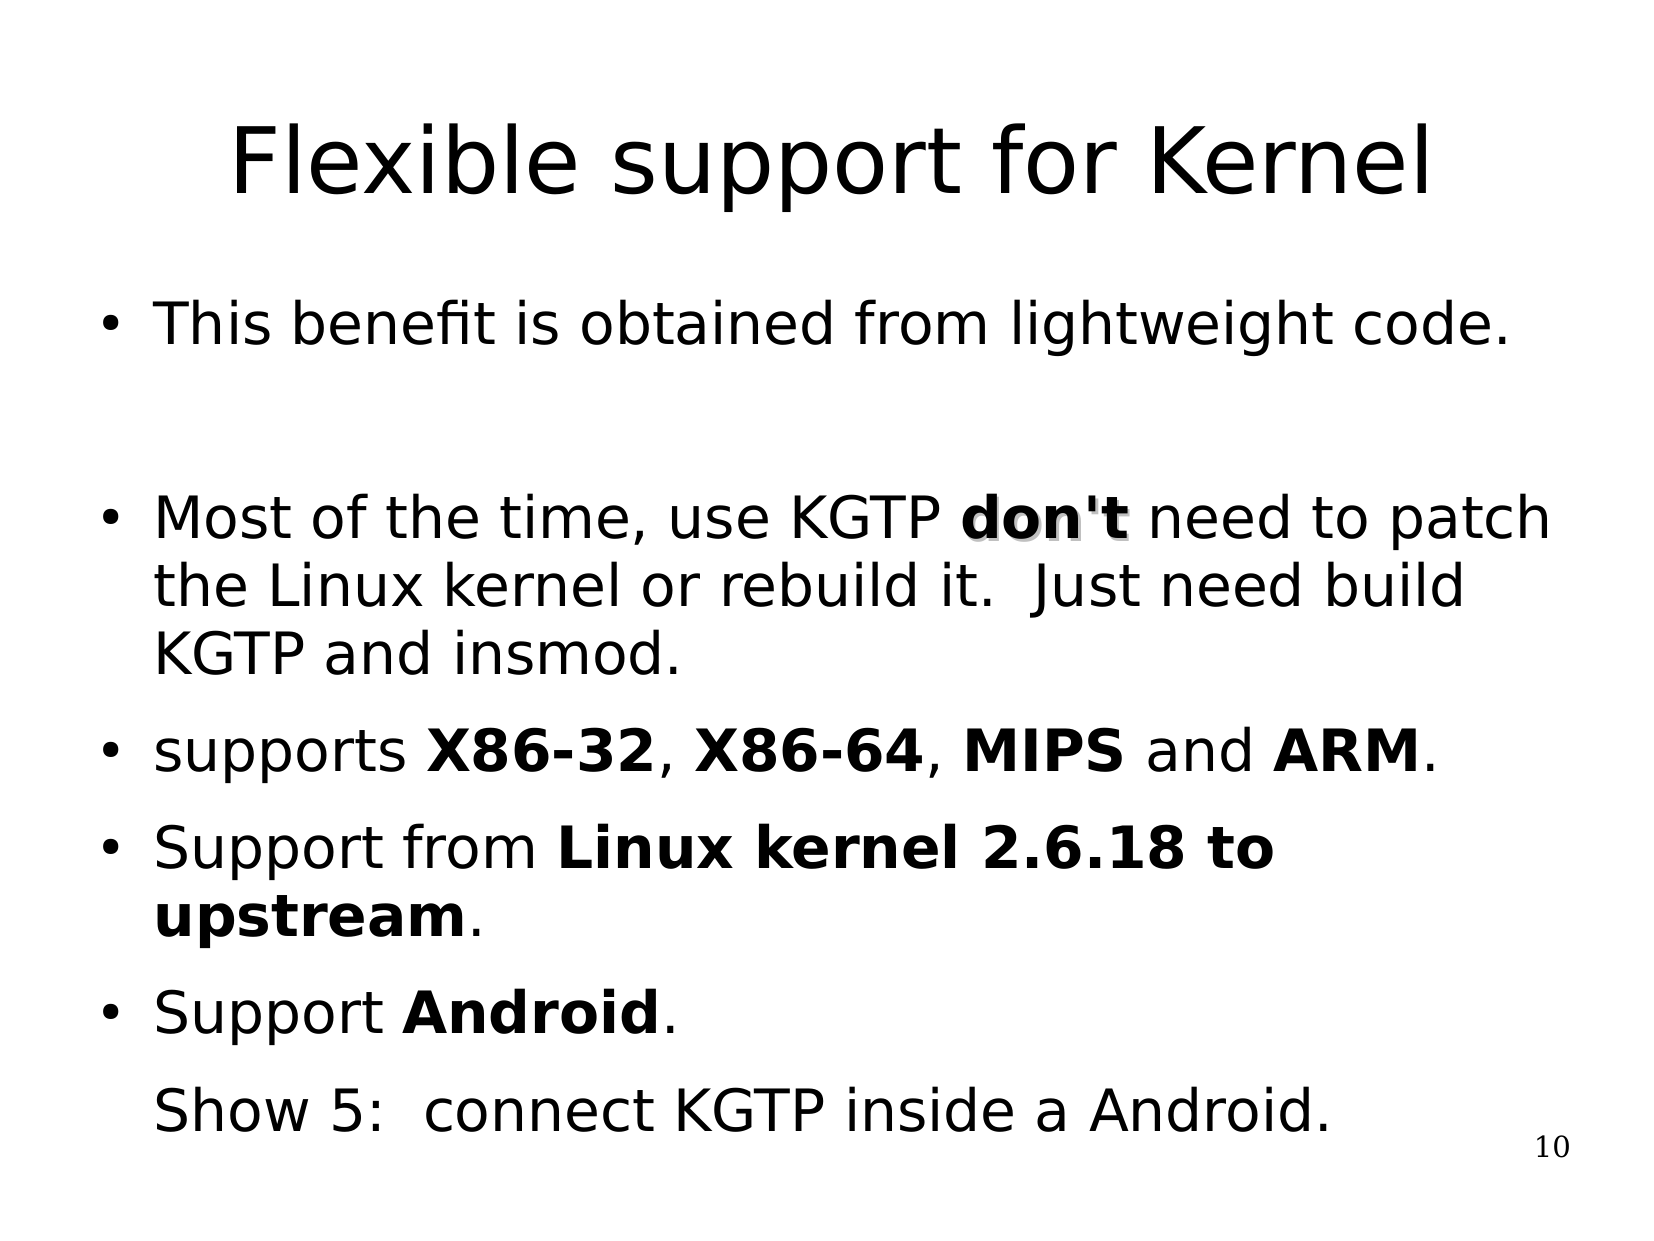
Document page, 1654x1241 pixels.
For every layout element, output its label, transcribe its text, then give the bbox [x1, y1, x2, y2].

list This benefit is obtained from lightweight code. Most of the time, use KGTP don't need to patch the Linux kernel or rebuild it. Just need build KGTP and insmod. supports X86-32, X86-64, MIPS and ARM. Support from Linux kernel 2.6.18 to upstream. Support Android. Show 5: connect KGTP inside a Android. [82, 290, 1571, 1182]
title Flexible support for Kernel [88, 58, 1577, 266]
